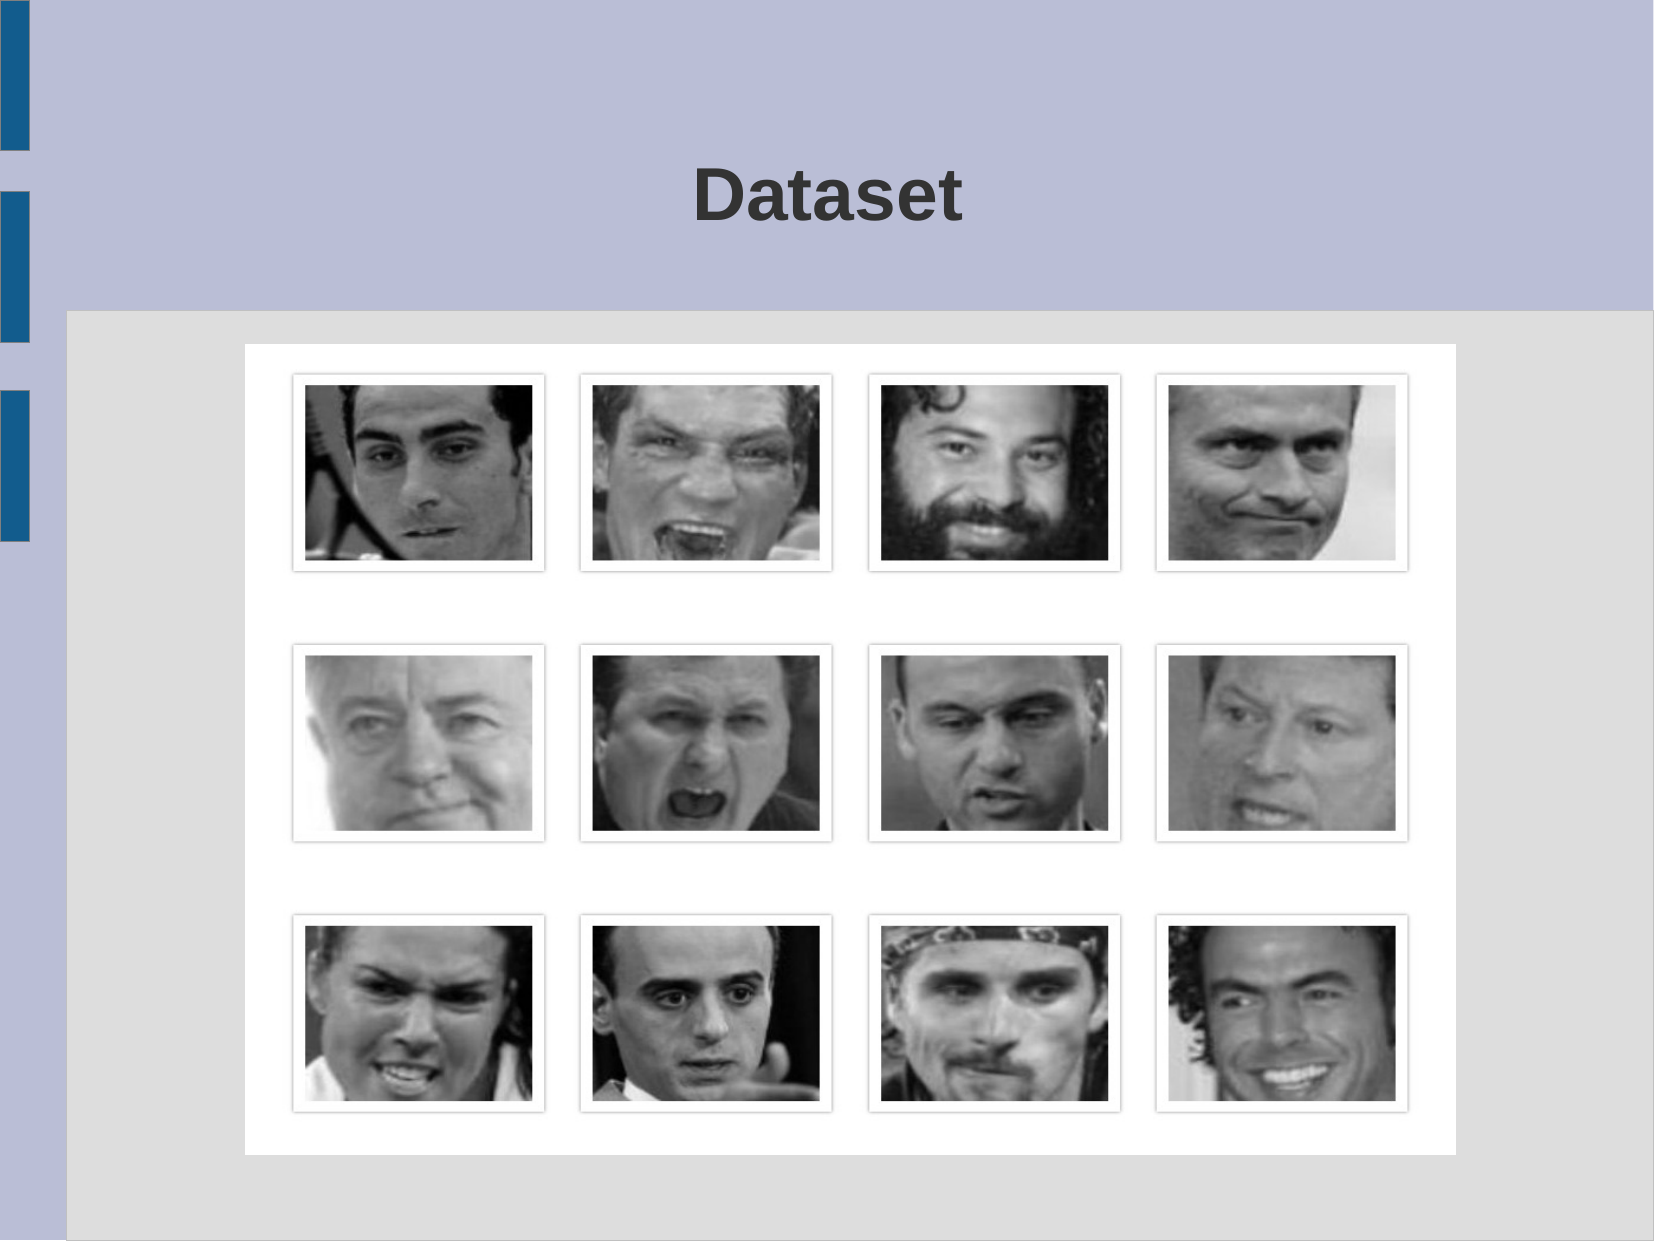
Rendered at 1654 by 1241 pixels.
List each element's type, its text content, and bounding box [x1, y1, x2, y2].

title Dataset [121, 91, 1534, 299]
picture [245, 344, 1456, 1156]
